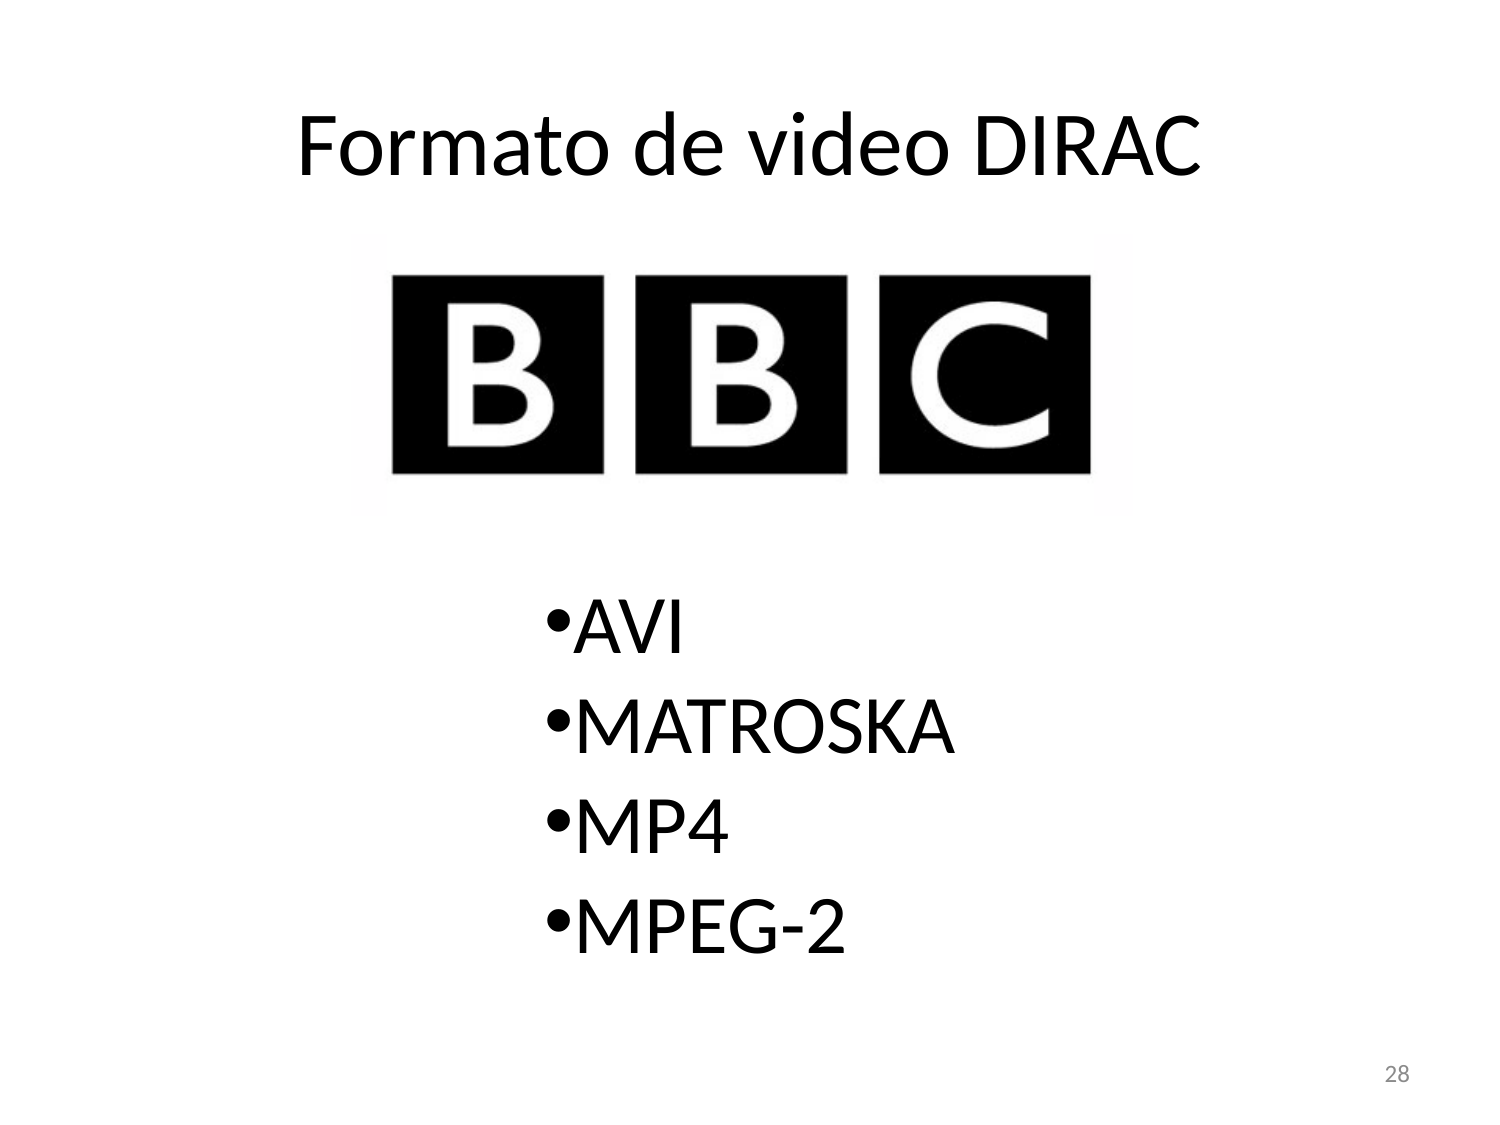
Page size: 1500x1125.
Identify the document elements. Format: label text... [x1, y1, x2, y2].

text_box AVI MATROSKA MP4 MPEG-2 [529, 562, 972, 978]
slide_number <número> [1074, 1042, 1425, 1103]
picture [351, 234, 1133, 516]
title Formato de video DIRAC [75, 45, 1425, 233]
